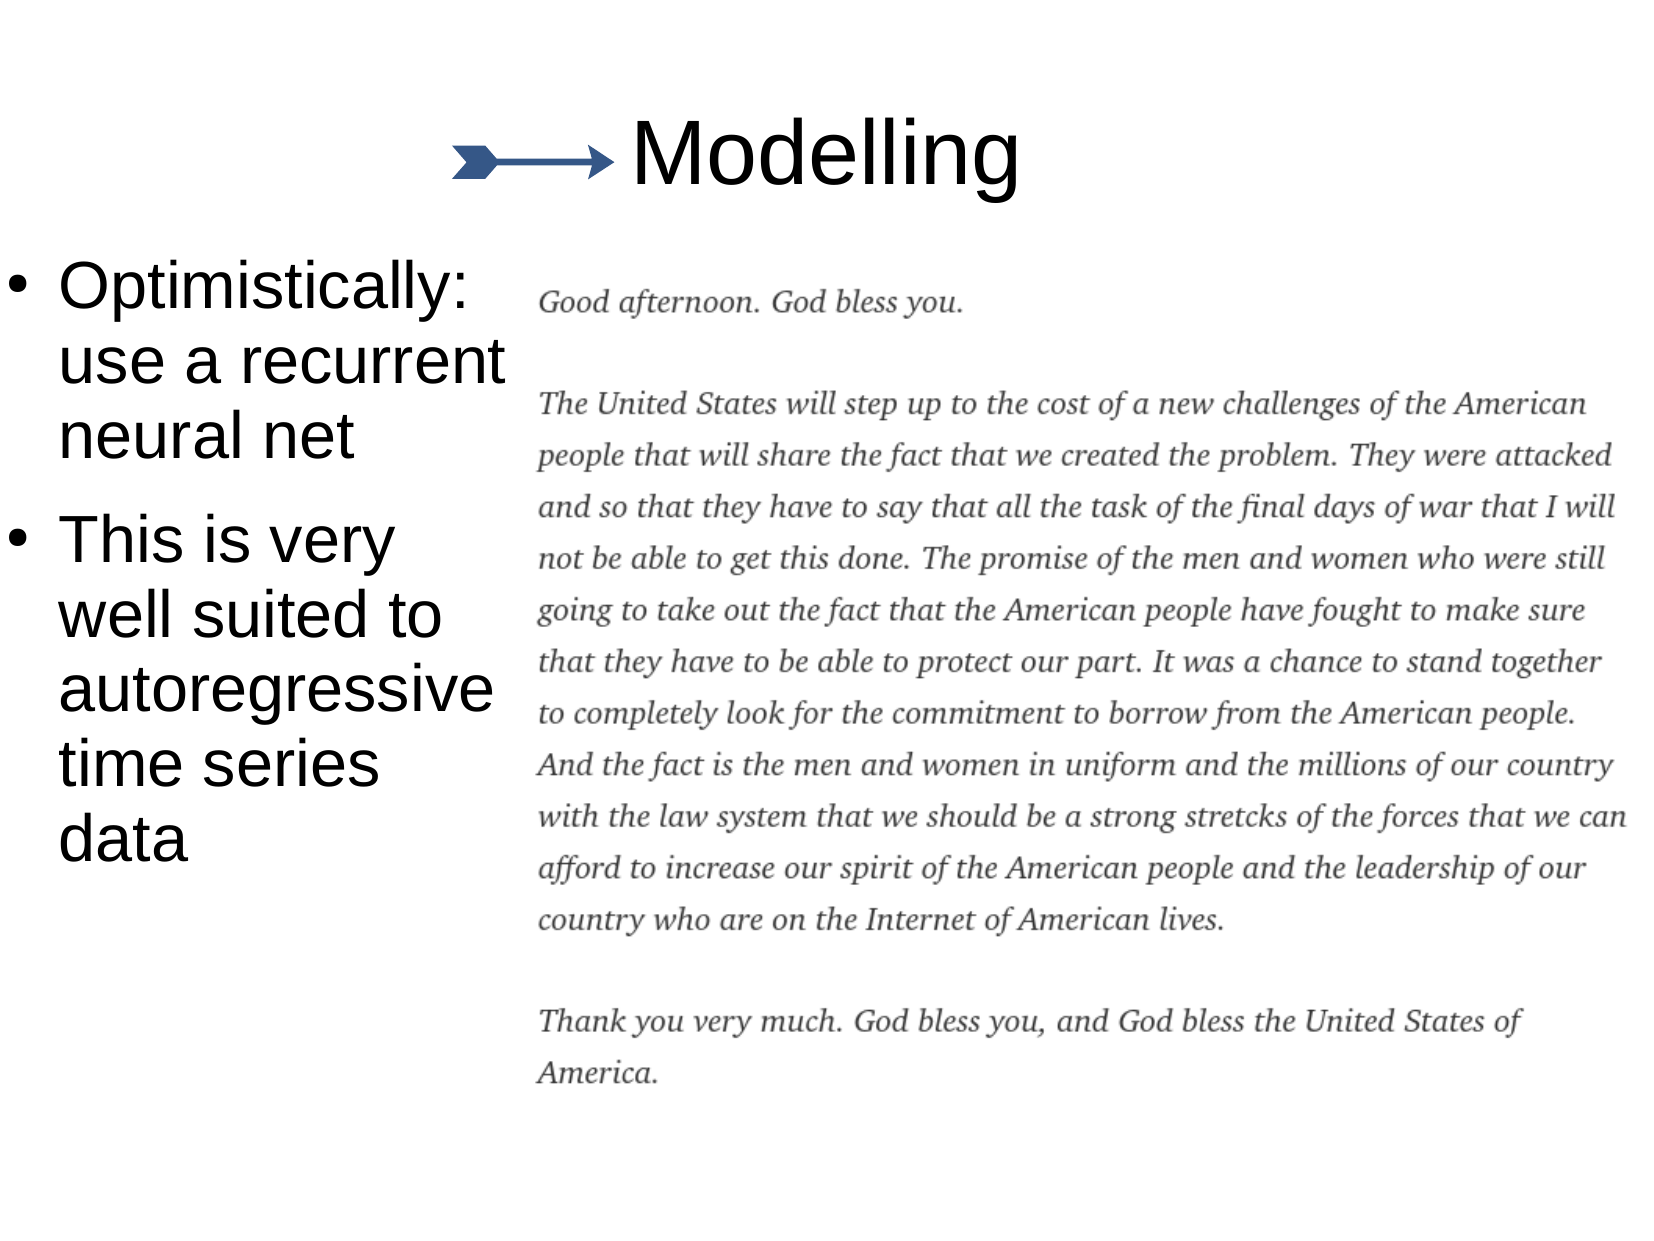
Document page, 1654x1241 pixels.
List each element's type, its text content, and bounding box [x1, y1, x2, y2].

picture [534, 283, 1654, 1121]
list Optimistically: use a recurrent neural net This is very well suited to autoregressive time series data [0, 248, 520, 1133]
picture [448, 141, 618, 183]
title Modelling [82, 49, 1571, 257]
